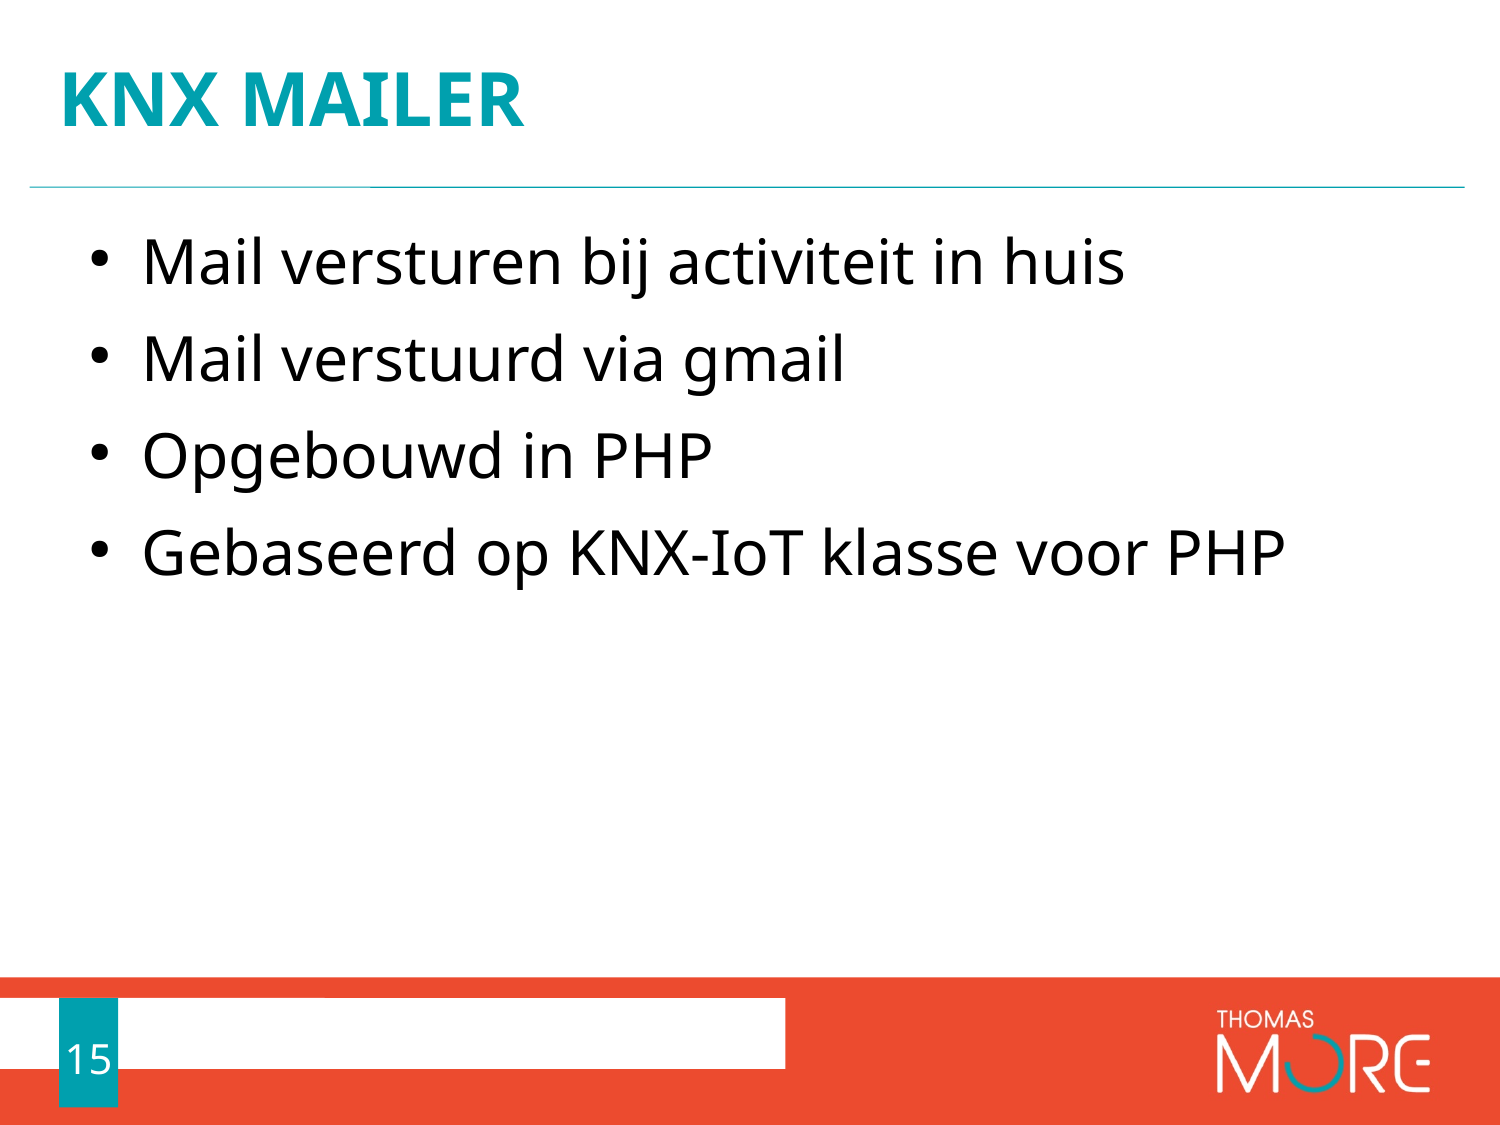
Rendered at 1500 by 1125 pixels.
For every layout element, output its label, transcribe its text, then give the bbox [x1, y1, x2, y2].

list Mail versturen bij activiteit in huis Mail verstuurd via gmail Opgebouwd in PHP Gebaseerd op KNX-IoT klasse voor PHP [0, 188, 1500, 916]
slide_number <number> [59, 998, 119, 1108]
footer [123, 998, 786, 1069]
picture [1187, 980, 1459, 1122]
title KNX mailer [0, 0, 1500, 188]
